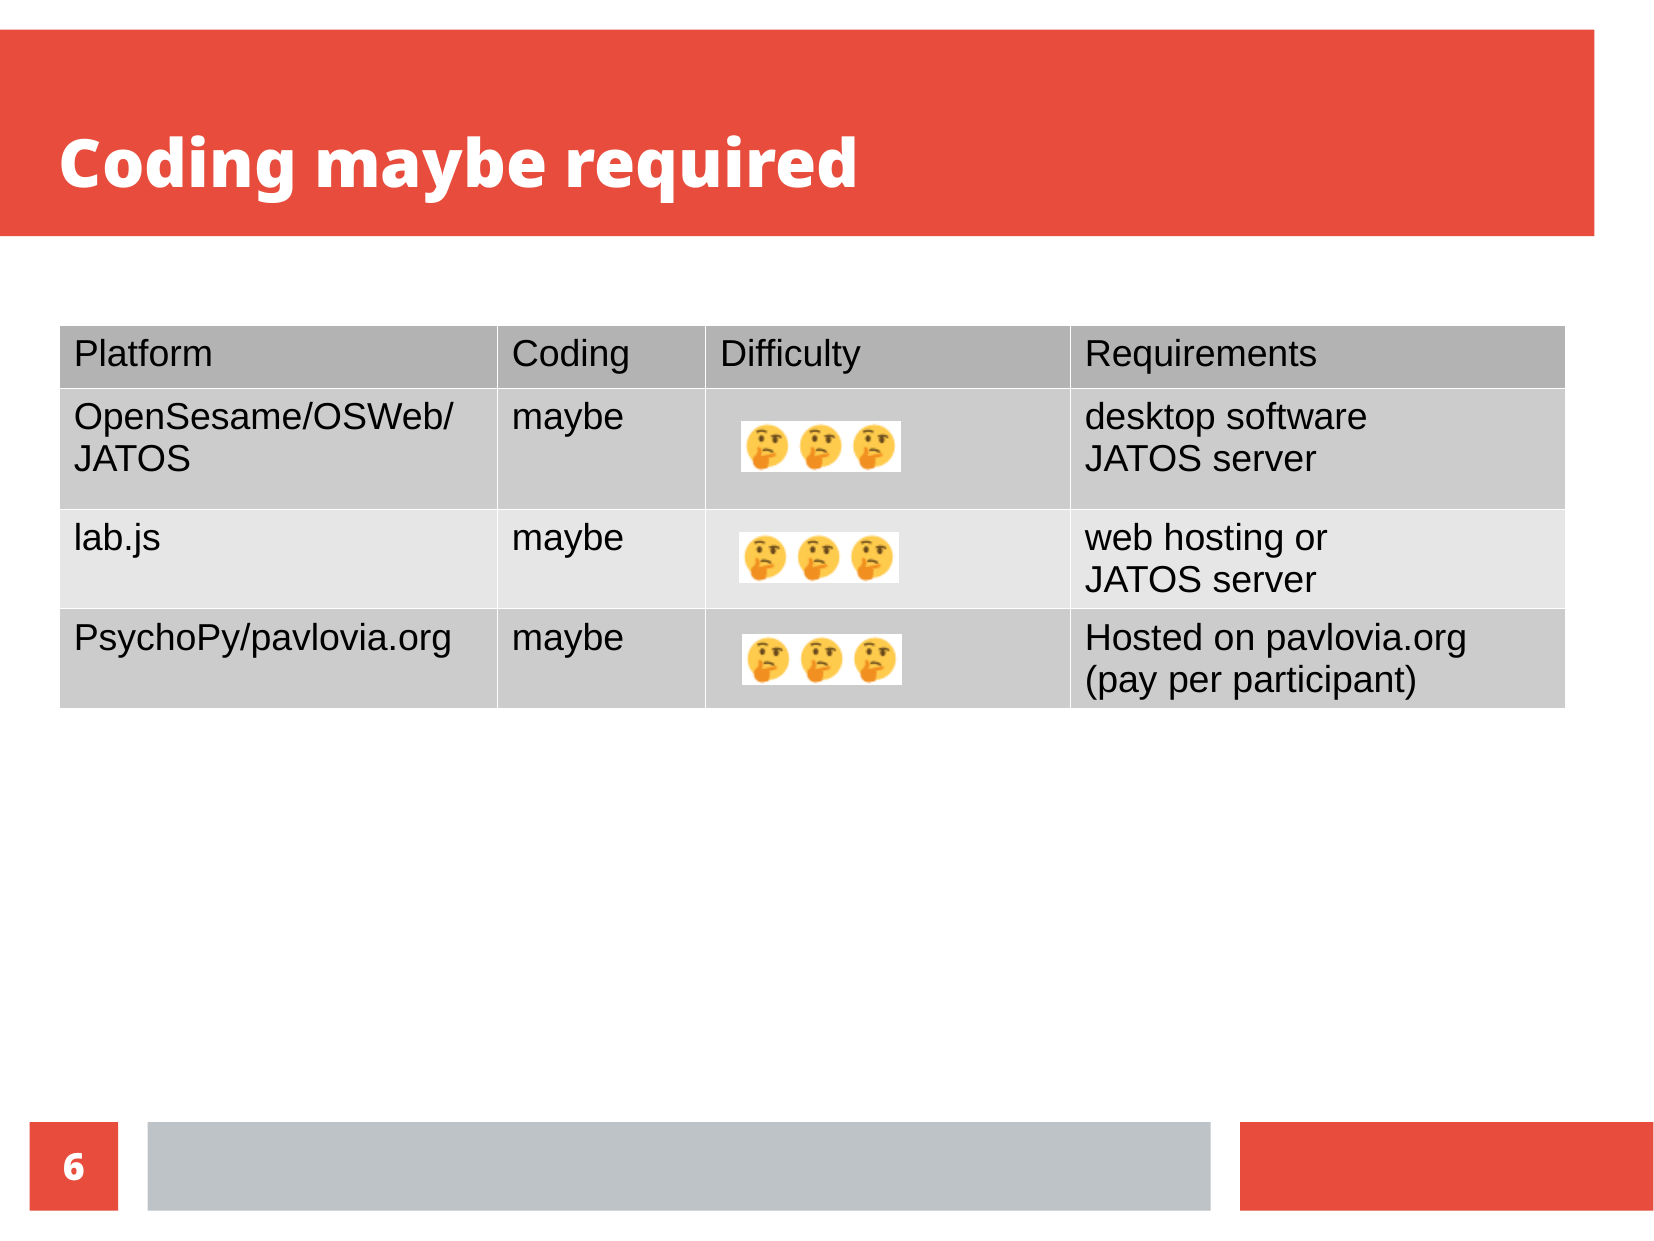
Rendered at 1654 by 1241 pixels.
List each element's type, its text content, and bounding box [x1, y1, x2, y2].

table_header Difficulty [706, 326, 1070, 388]
table_cell [706, 510, 1070, 608]
table_cell OpenSesame/OSWeb/ JATOS [60, 389, 497, 509]
table_cell [706, 609, 1070, 708]
table_header Platform [60, 326, 497, 388]
table_cell PsychoPy/pavlovia.org [60, 609, 497, 708]
table_cell lab.js [60, 510, 497, 608]
picture [741, 421, 901, 472]
picture [739, 532, 899, 583]
picture [742, 634, 902, 685]
table_cell web hosting or JATOS server [1071, 510, 1565, 608]
table_cell Hosted on pavlovia.org (pay per participant) [1071, 609, 1565, 708]
table_header Requirements [1071, 326, 1565, 388]
table_cell [706, 389, 1070, 509]
table_header Coding [498, 326, 705, 388]
title Coding maybe required [59, 59, 1595, 207]
table_cell maybe [498, 510, 705, 608]
table_cell desktop software JATOS server [1071, 389, 1565, 509]
table_cell maybe [498, 609, 705, 708]
table_cell maybe [498, 389, 705, 509]
